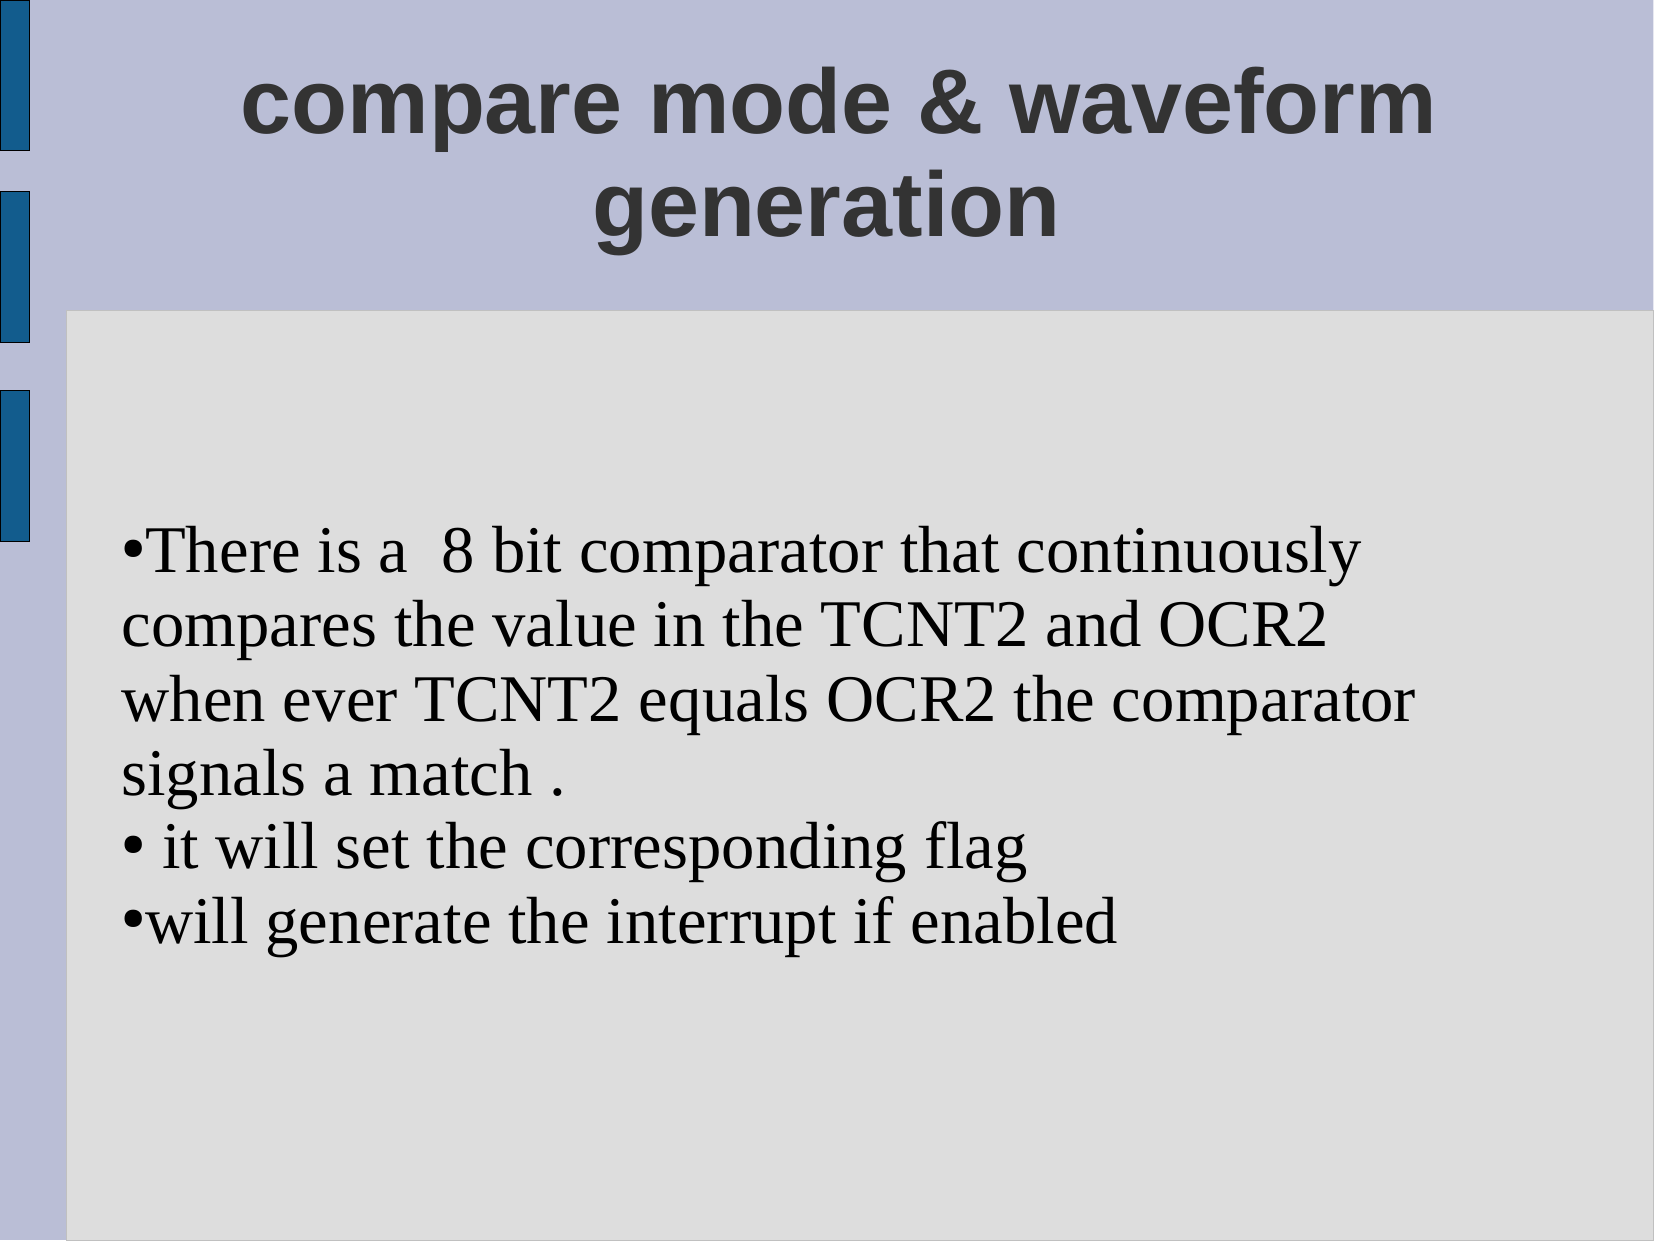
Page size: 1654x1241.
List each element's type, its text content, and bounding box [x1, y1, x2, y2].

title compare mode & waveform generation [82, 50, 1571, 256]
subtitle There is a 8 bit comparator that continuously compares the value in the TCNT2 and OCR2 when ever TCNT2 equals OCR2 the comparator signals a match . it will set the corresponding flag will generate the interrupt if enabled [121, 344, 1534, 1127]
